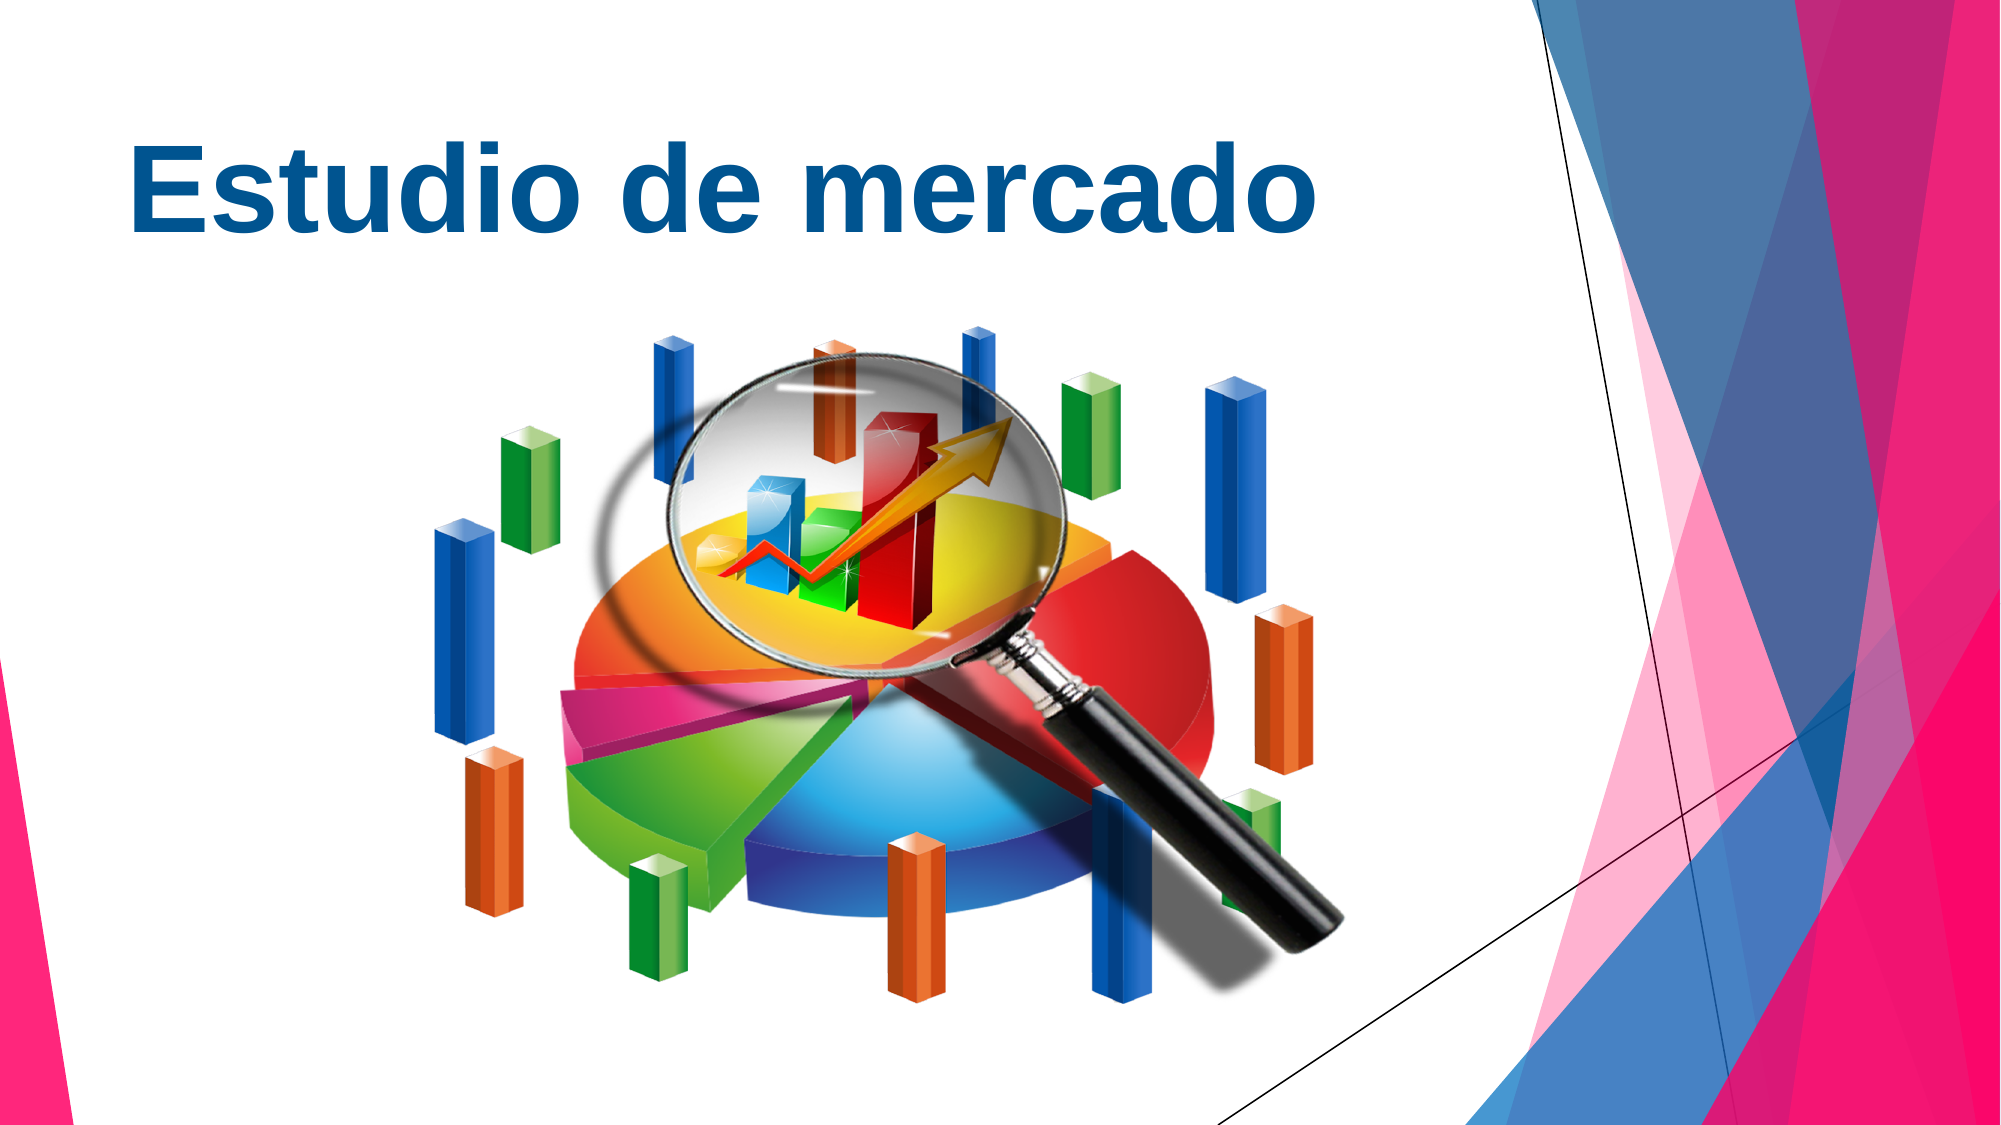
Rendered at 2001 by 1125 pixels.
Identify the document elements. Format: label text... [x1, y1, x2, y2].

title Estudio de mercado [111, 99, 1522, 317]
picture [286, 316, 1438, 1015]
